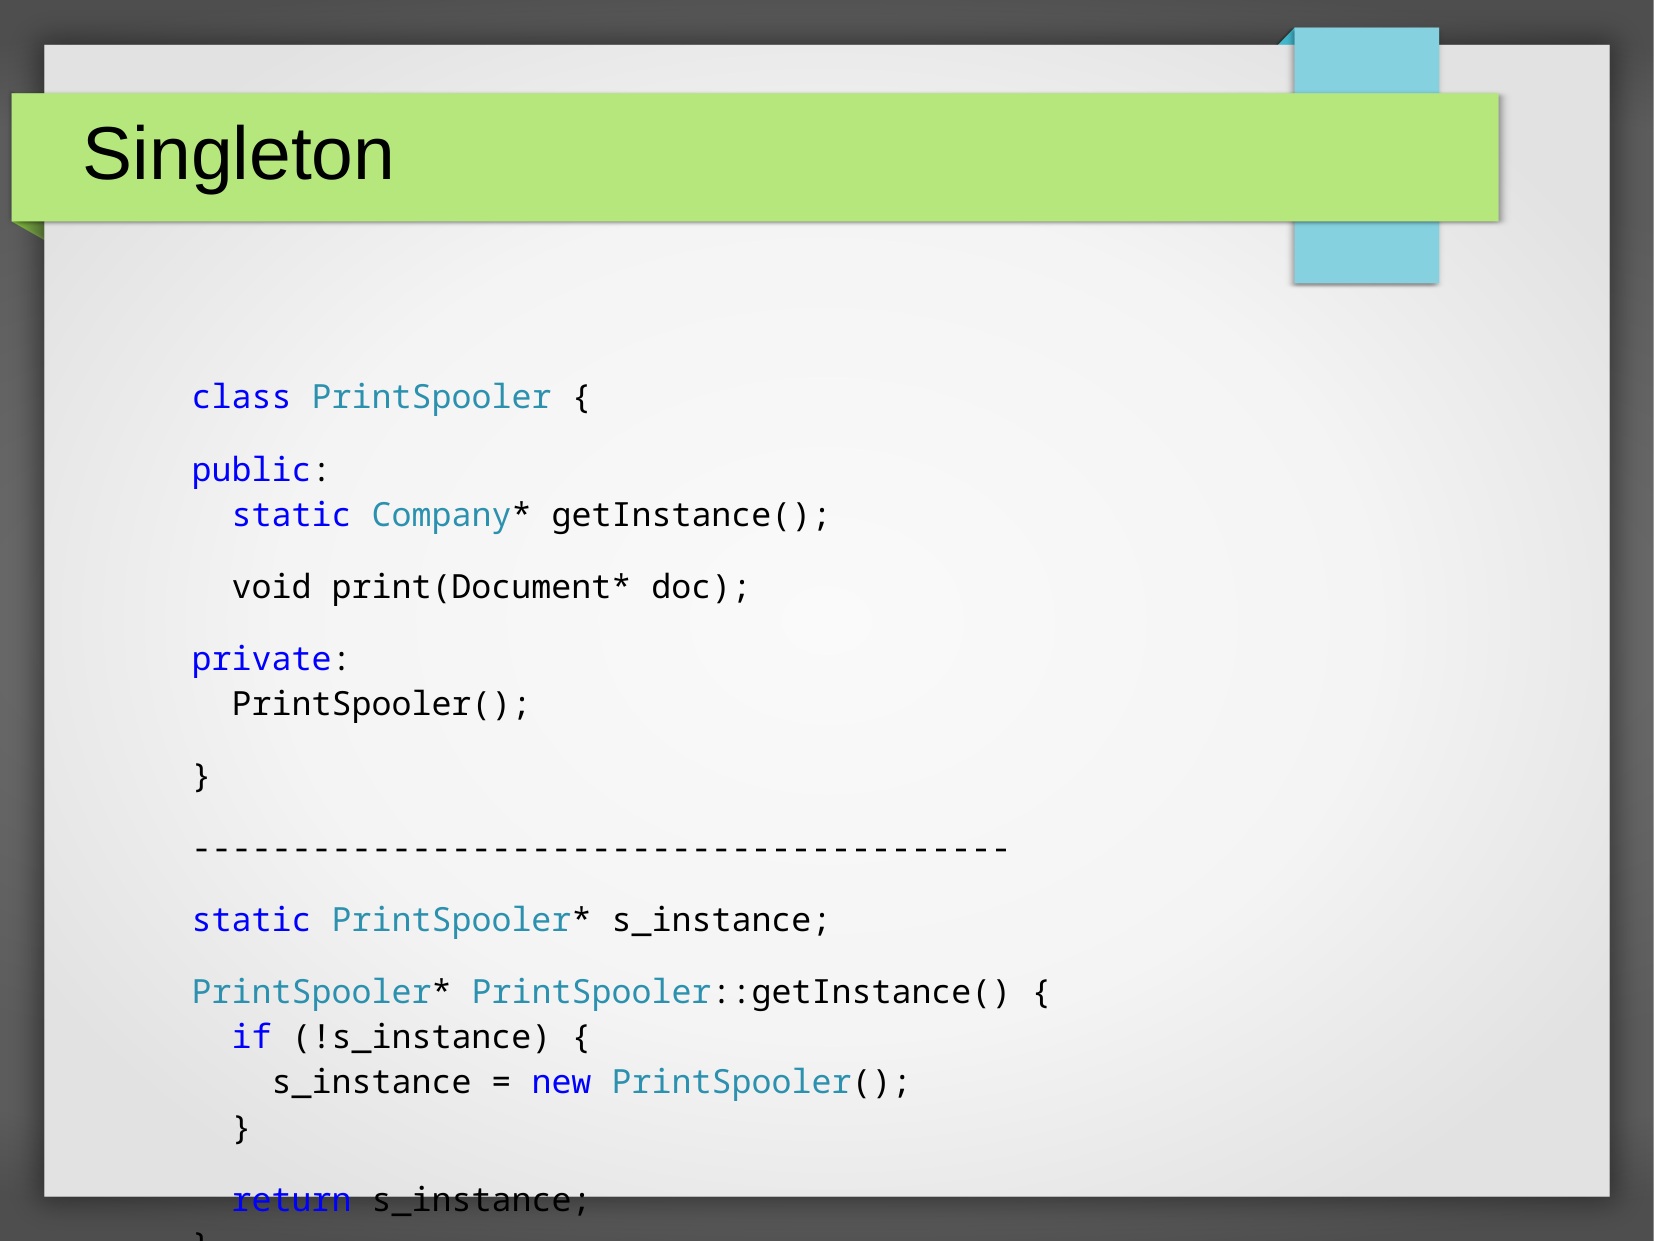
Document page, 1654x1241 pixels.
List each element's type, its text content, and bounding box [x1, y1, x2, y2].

text_box class PrintSpooler { public: static Company* getInstance(); void print(Document* doc); private: PrintSpooler(); } ----------------------------------------- static PrintSpooler* s_instance; PrintSpooler* PrintSpooler::getInstance() { if (!s_instance) { s_instance = new PrintSpooler(); } return s_instance; } [176, 366, 1501, 1041]
picture [0, 0, 1654, 1241]
title Singleton [82, 94, 1264, 213]
